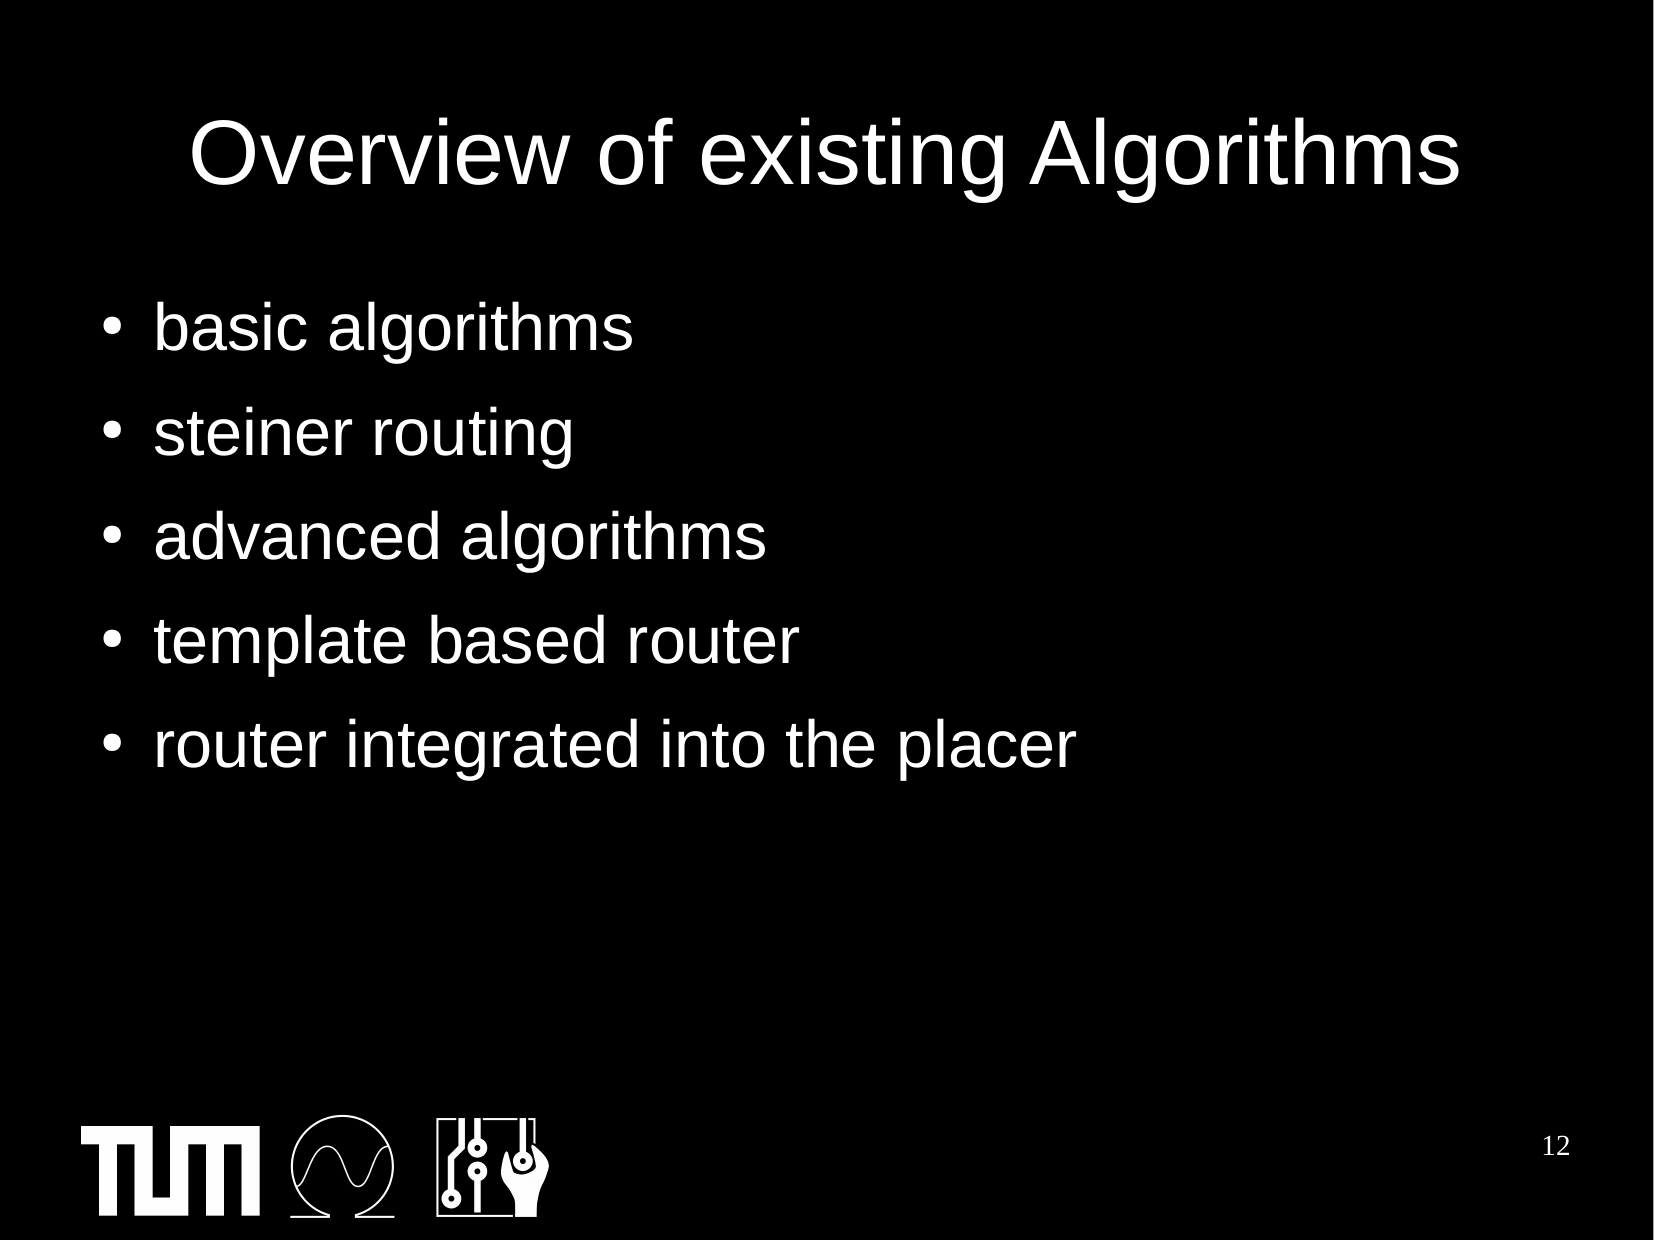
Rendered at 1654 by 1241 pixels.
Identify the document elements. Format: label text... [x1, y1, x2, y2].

picture [283, 1109, 402, 1227]
list basic algorithms steiner routing advanced algorithms template based router router integrated into the placer [82, 290, 1571, 1109]
picture [425, 1109, 554, 1227]
picture [63, 1108, 272, 1227]
title Overview of existing Algorithms [82, 49, 1571, 257]
